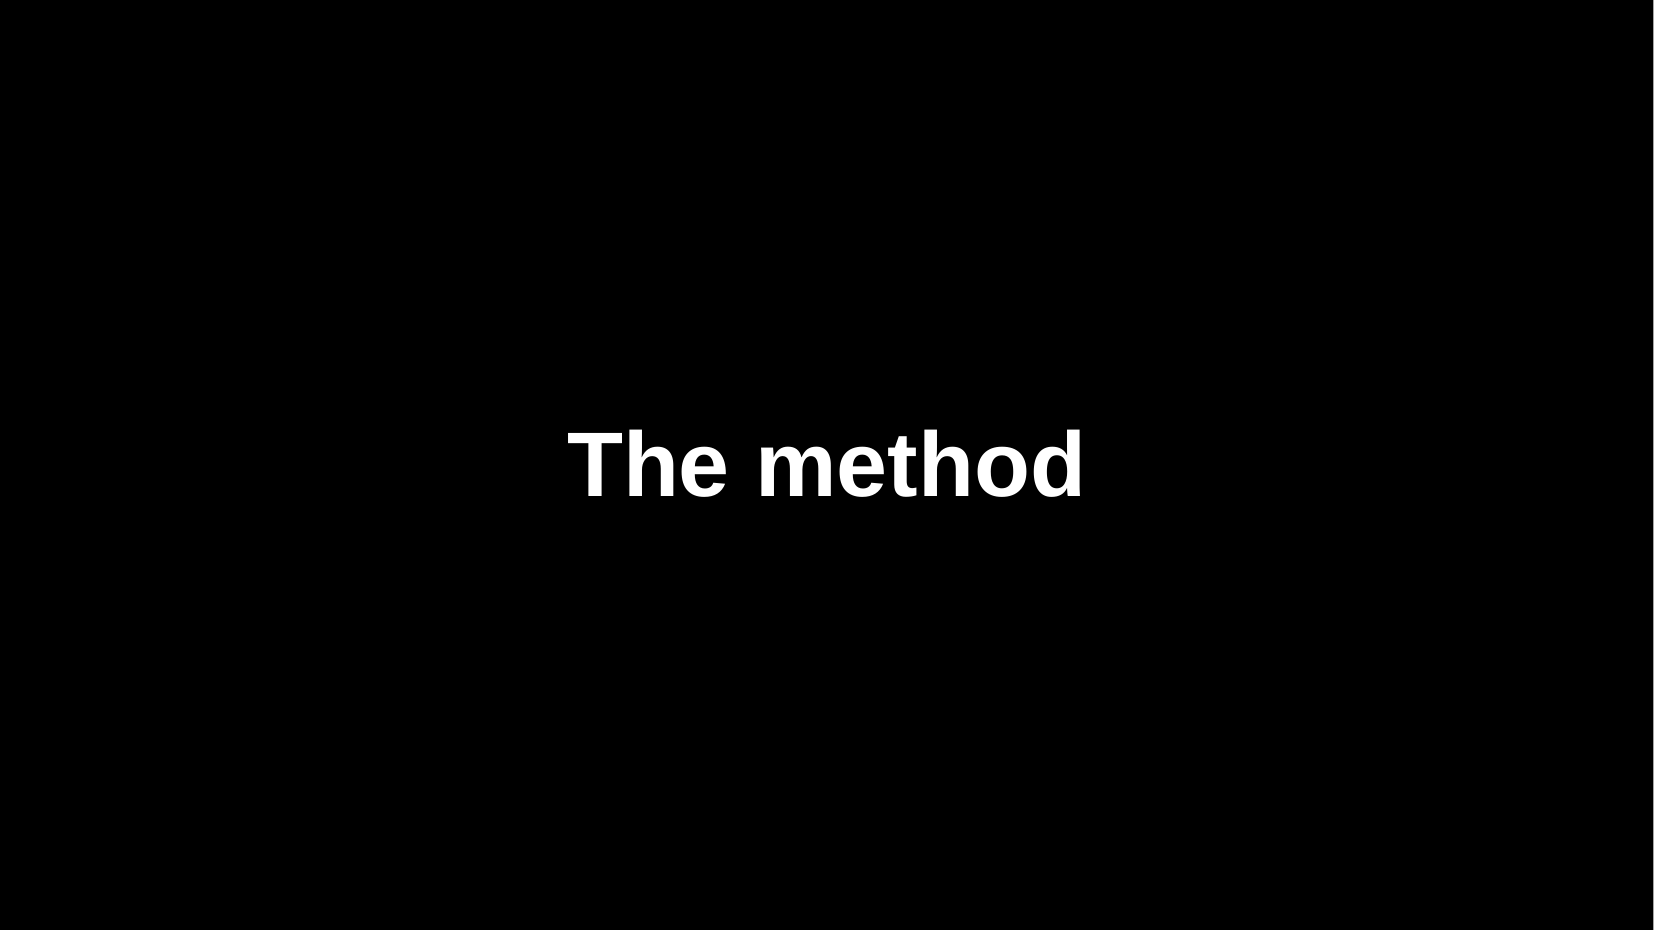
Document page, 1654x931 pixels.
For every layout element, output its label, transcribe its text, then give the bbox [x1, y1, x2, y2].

subtitle The method [82, 105, 1571, 826]
